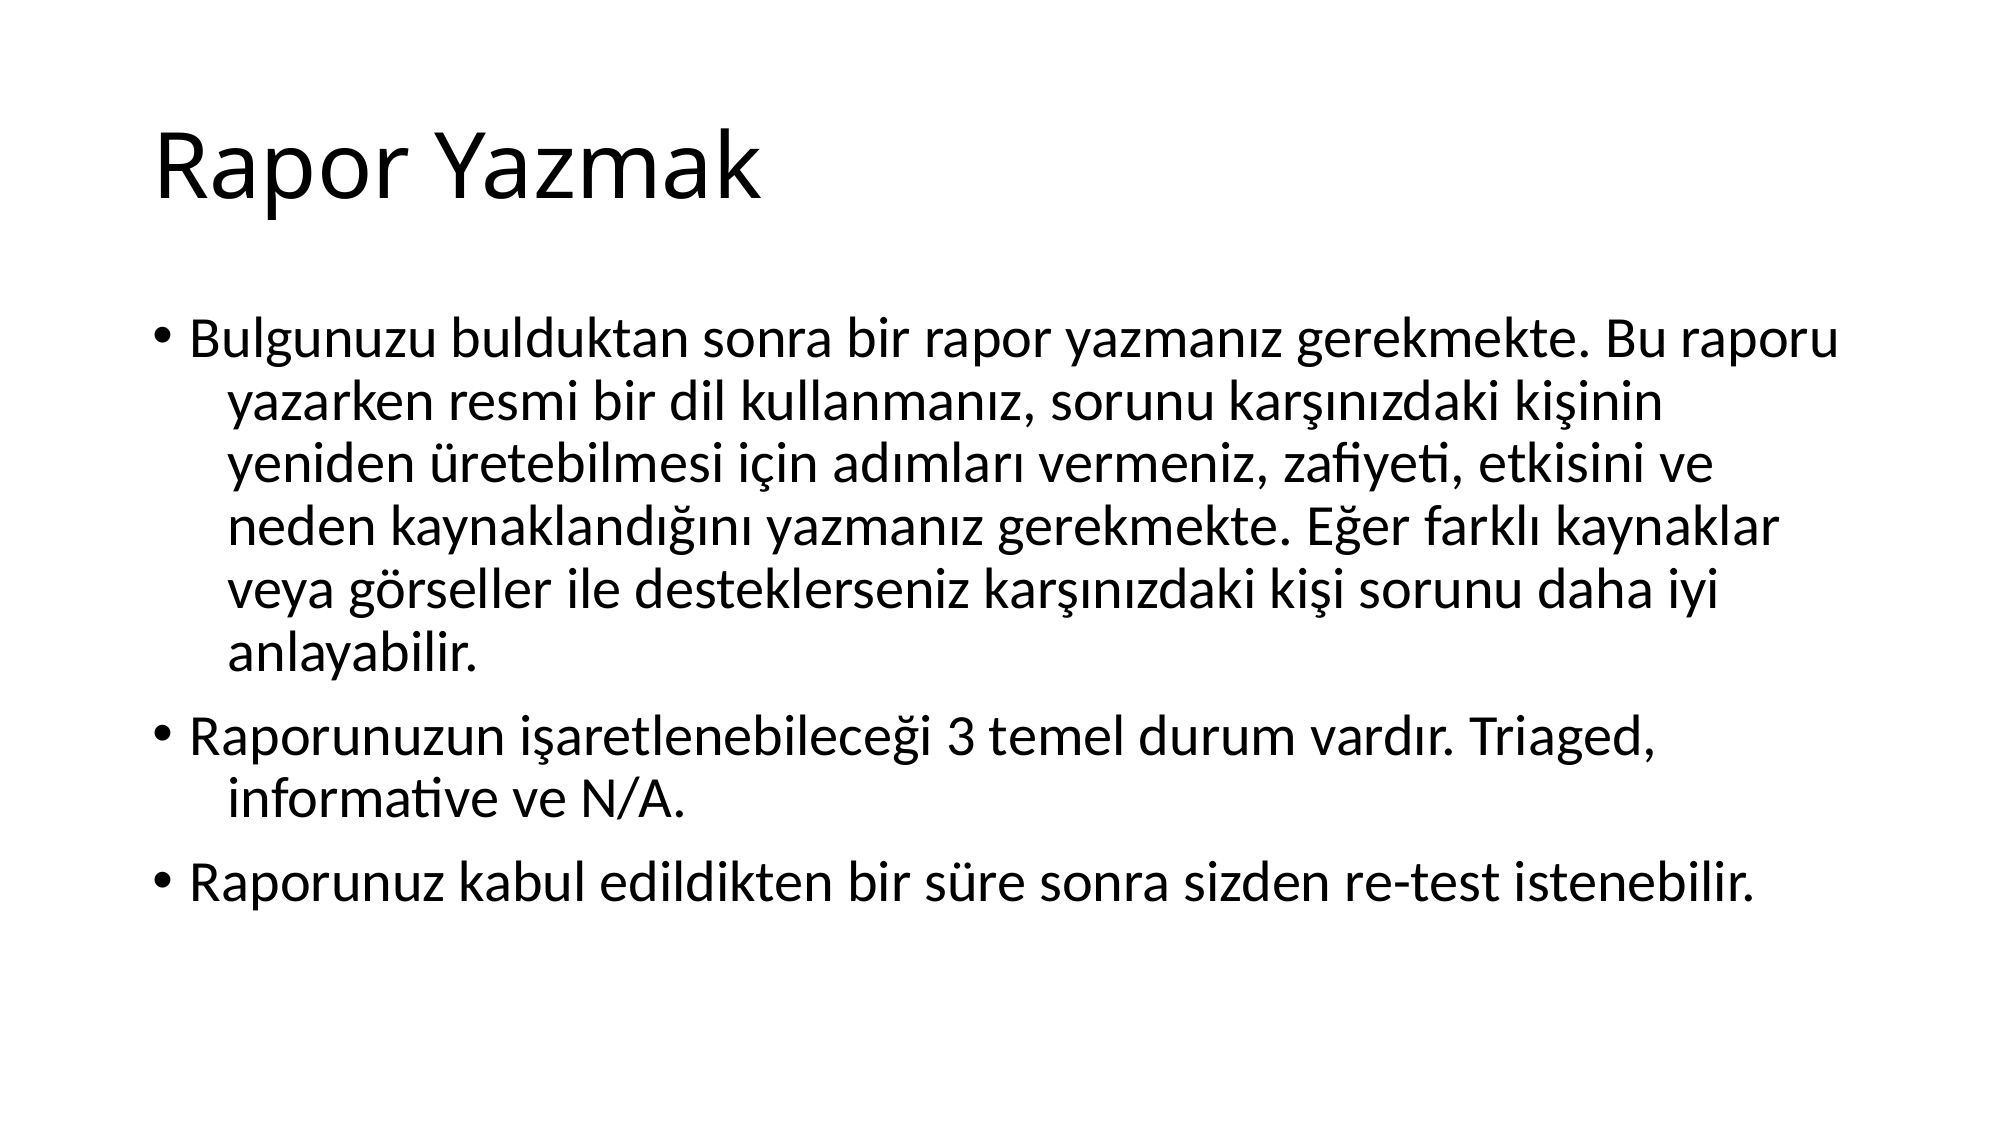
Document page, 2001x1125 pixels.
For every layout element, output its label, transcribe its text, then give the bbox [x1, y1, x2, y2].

list Bulgunuzu bulduktan sonra bir rapor yazmanız gerekmekte. Bu raporu yazarken resmi bir dil kullanmanız, sorunu karşınızdaki kişinin yeniden üretebilmesi için adımları vermeniz, zafiyeti, etkisini ve neden kaynaklandığını yazmanız gerekmekte. Eğer farklı kaynaklar veya görseller ile desteklerseniz karşınızdaki kişi sorunu daha iyi anlayabilir. Raporunuzun işaretlenebileceği 3 temel durum vardır. Triaged, informative ve N/A. Raporunuz kabul edildikten bir süre sonra sizden re-test istenebilir. [137, 299, 1863, 1014]
title Rapor Yazmak [137, 59, 1863, 278]
